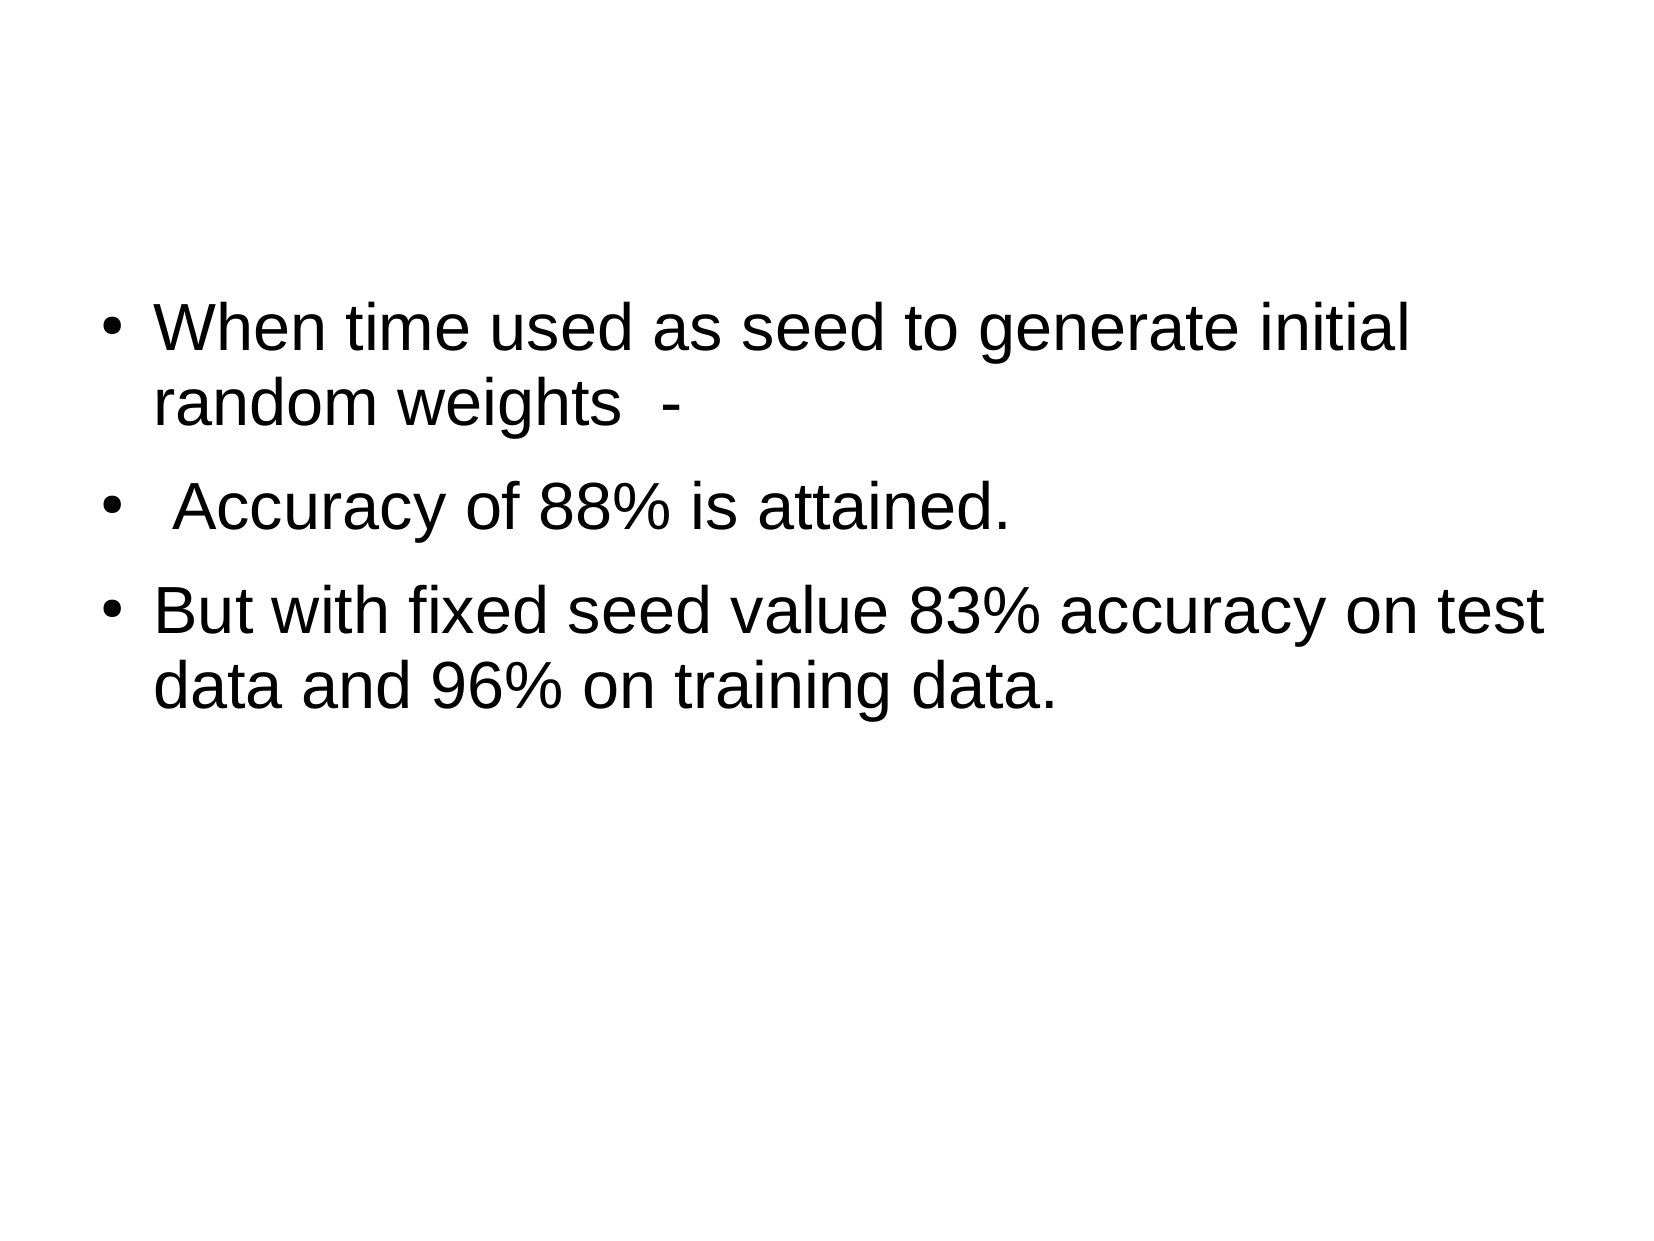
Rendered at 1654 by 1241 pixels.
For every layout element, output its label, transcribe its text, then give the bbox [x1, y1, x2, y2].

list When time used as seed to generate initial random weights - Accuracy of 88% is attained. But with fixed seed value 83% accuracy on test data and 96% on training data. [82, 290, 1571, 1010]
